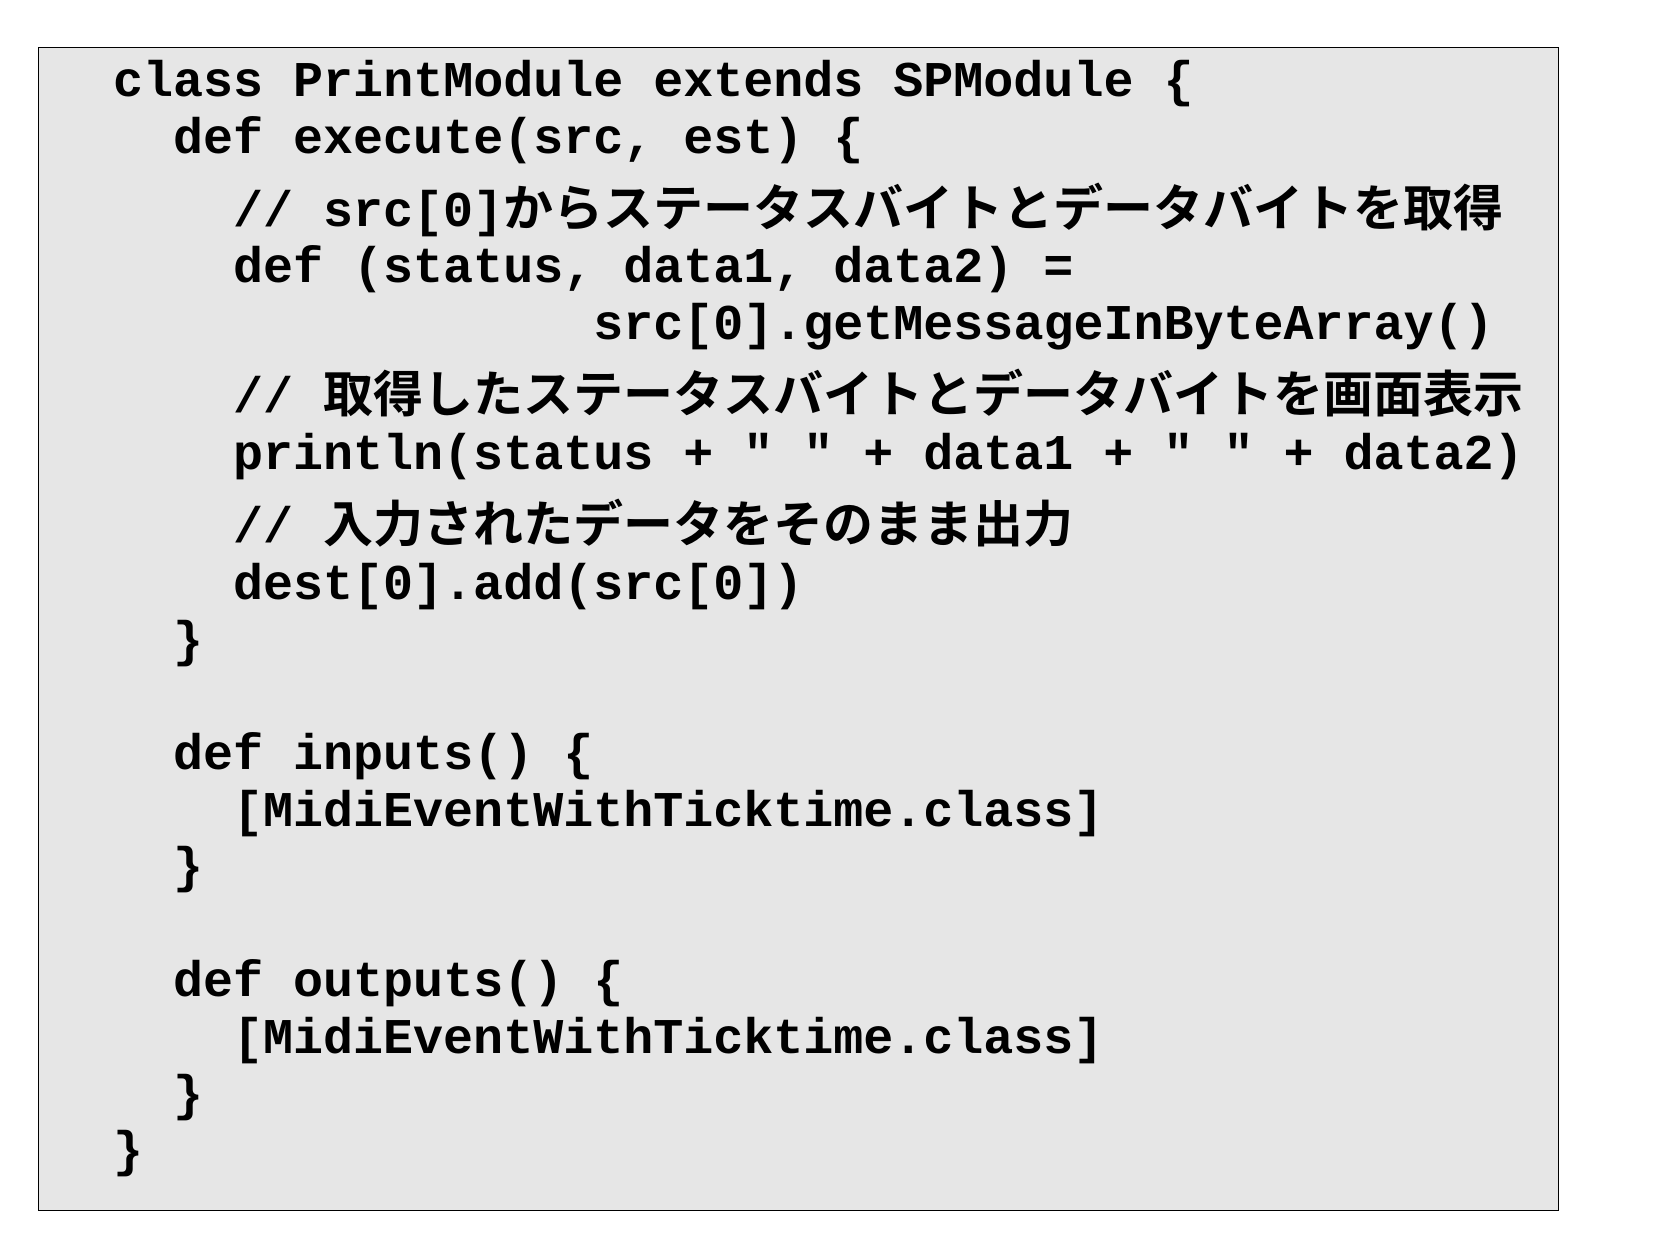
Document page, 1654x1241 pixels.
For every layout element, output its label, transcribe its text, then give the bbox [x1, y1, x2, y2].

text_box class PrintModule extends SPModule { def execute(src, est) { // src[0]からステータスバイトとデータバイトを取得 def (status, data1, data2) = src[0].getMessageInByteArray() // 取得したステータスバイトとデータバイトを画面表示 println(status + " " + data1 + " " + data2) // 入力されたデータをそのまま出力 dest[0].add(src[0]) } def inputs() { [MidiEventWithTicktime.class] } def outputs() { [MidiEventWithTicktime.class] } } [38, 47, 1559, 1211]
